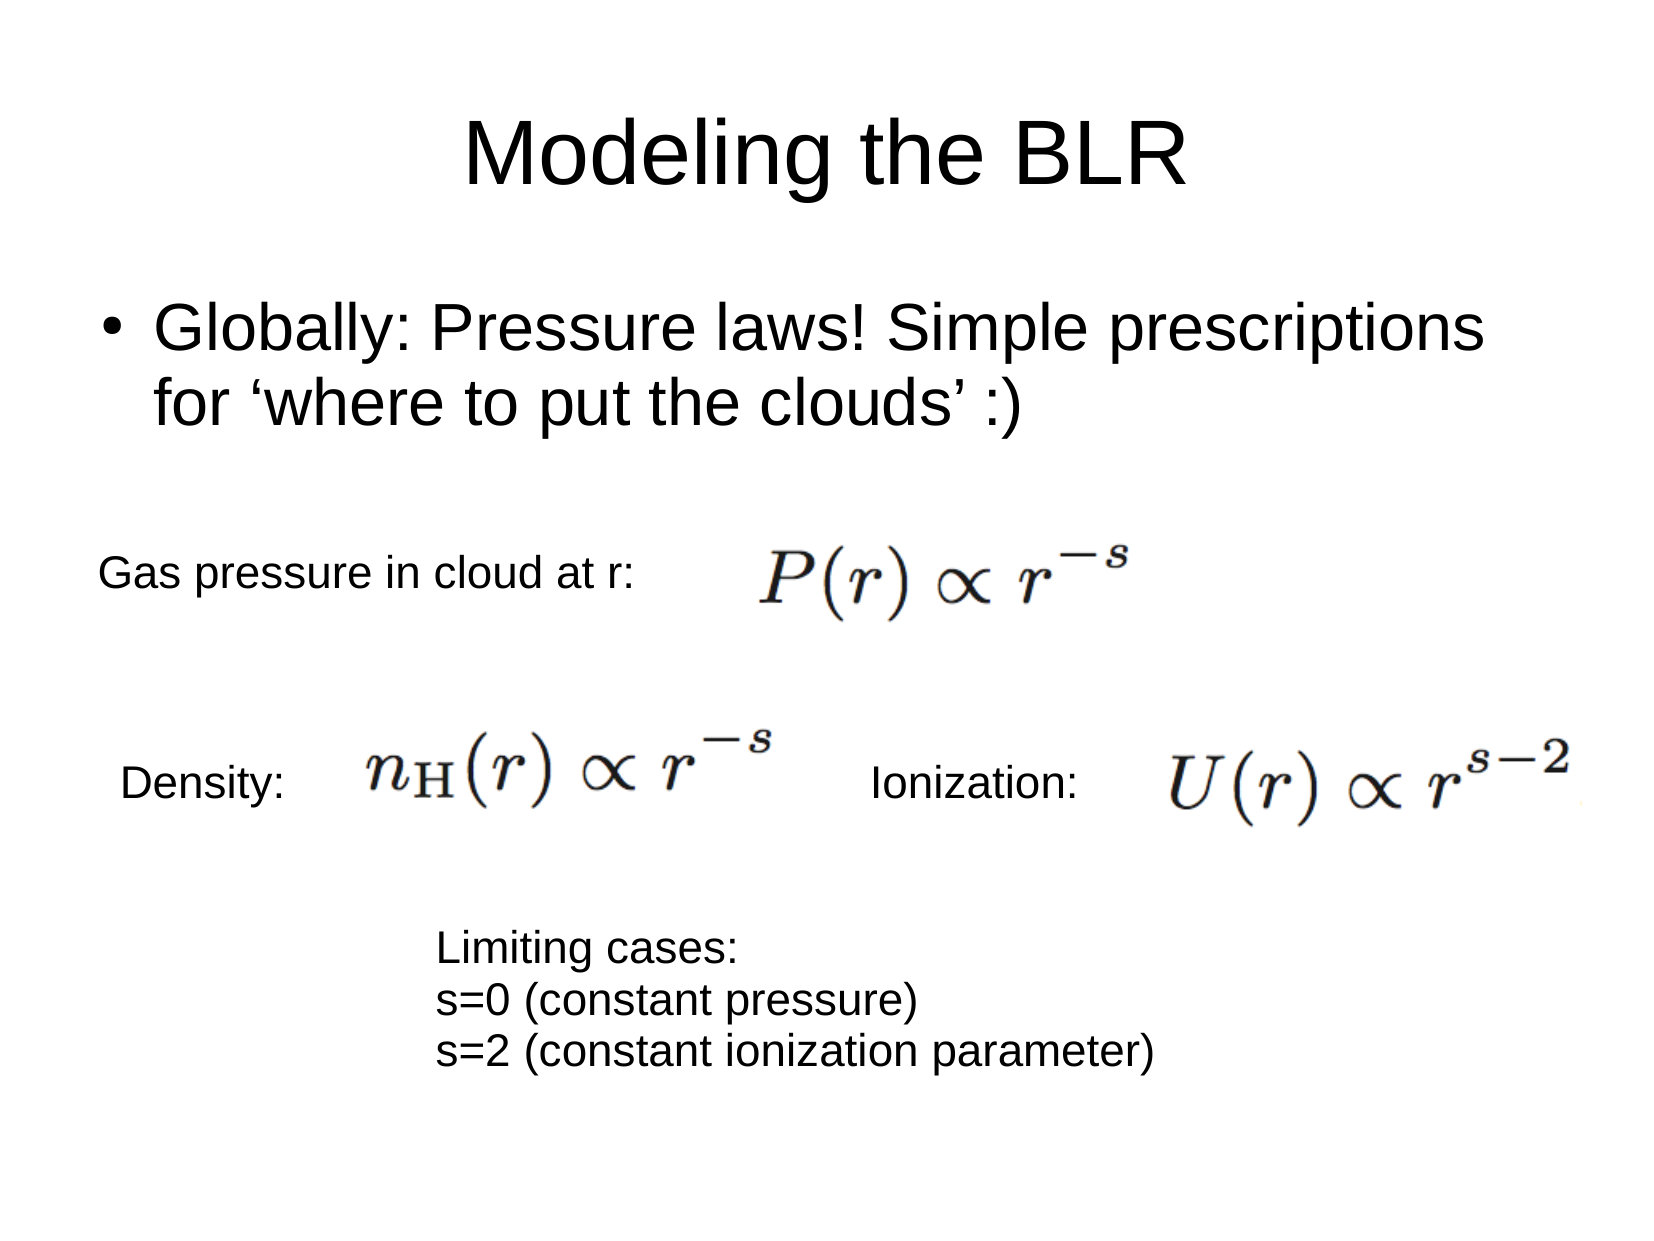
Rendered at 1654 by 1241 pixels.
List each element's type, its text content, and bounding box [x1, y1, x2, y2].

list Globally: Pressure laws! Simple prescriptions for ‘where to put the clouds’ :) [82, 290, 1571, 1010]
text_box Limiting cases: s=0 (constant pressure) s=2 (constant ionization parameter) [420, 915, 1171, 1129]
text_box Gas pressure in cloud at r: [82, 540, 651, 607]
picture [336, 448, 1582, 869]
text_box Density: [105, 750, 301, 817]
title Modeling the BLR [82, 49, 1571, 257]
text_box Ionization: [855, 750, 1094, 817]
